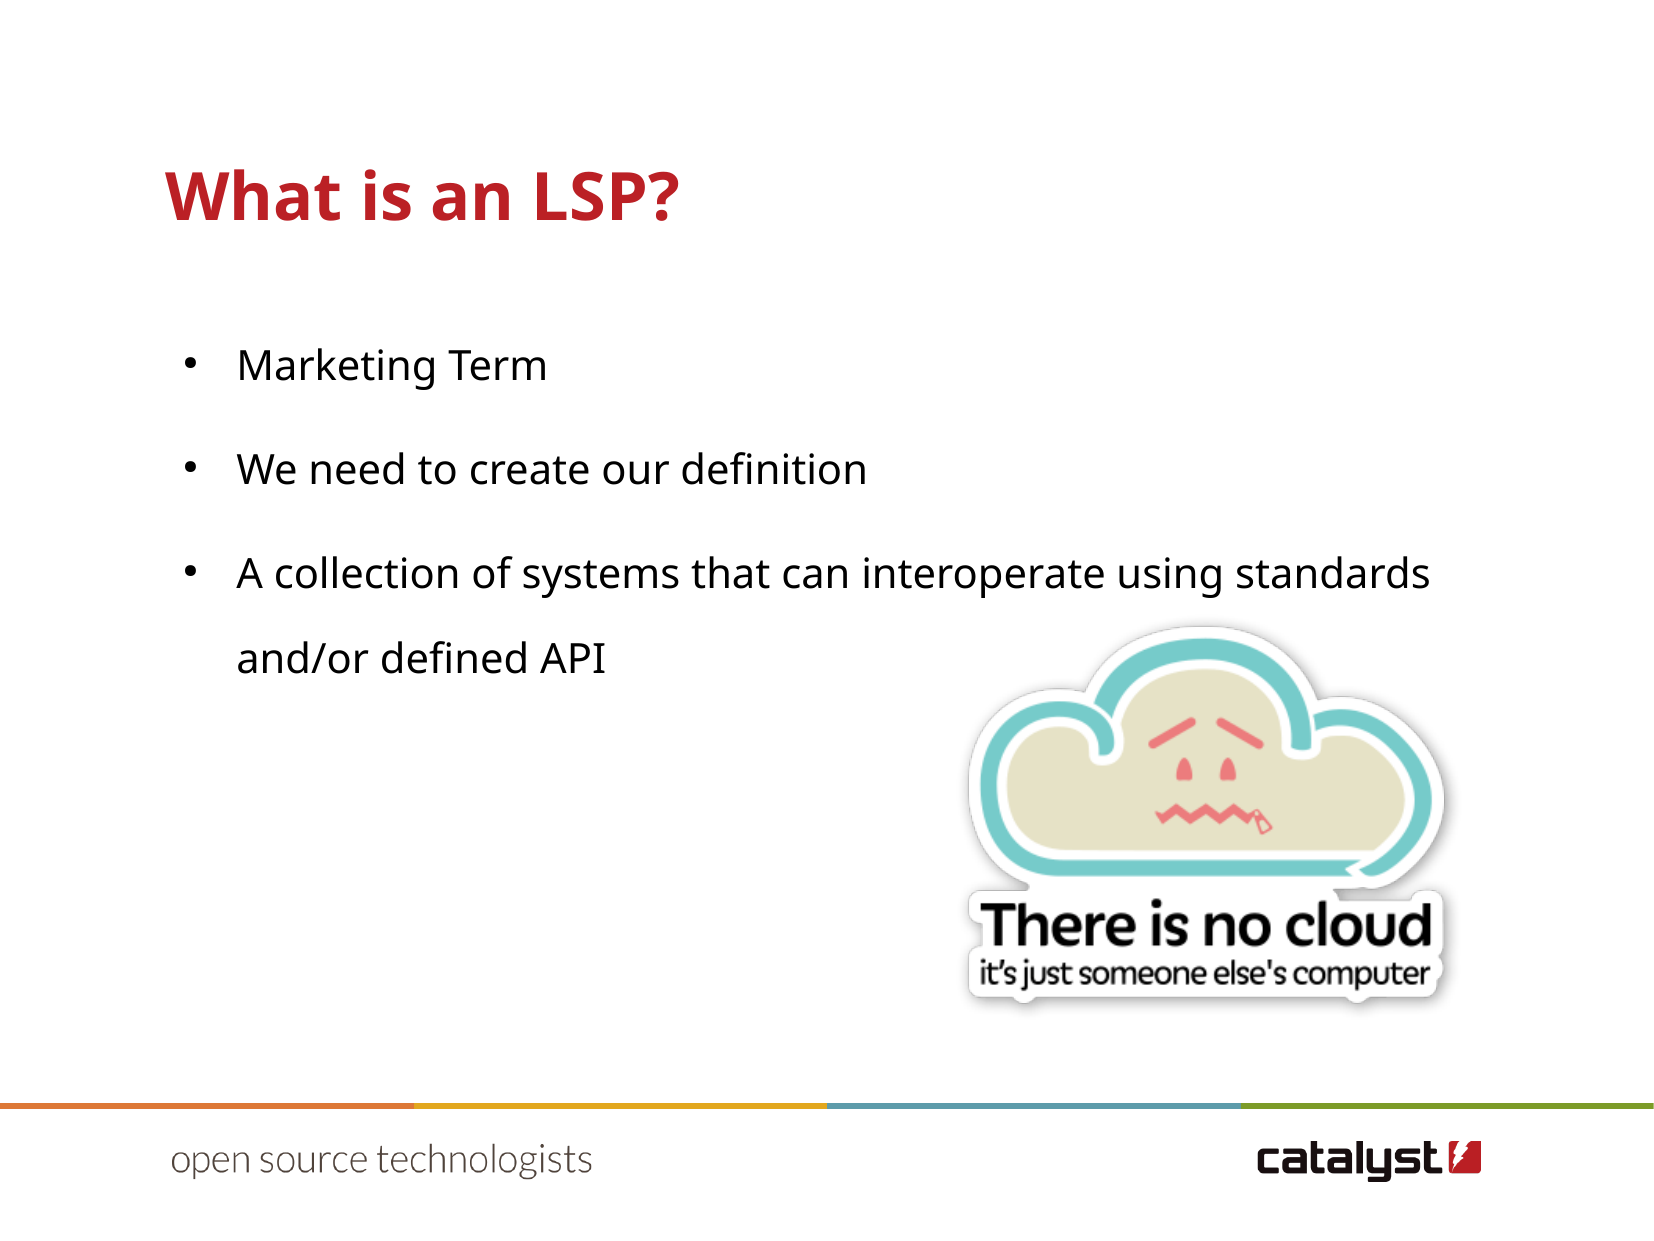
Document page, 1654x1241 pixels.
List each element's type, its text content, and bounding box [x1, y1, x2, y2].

picture [0, 1103, 1654, 1182]
title What is an LSP? [165, 90, 1489, 298]
picture [956, 614, 1465, 1024]
list Marketing Term We need to create our definition A collection of systems that can interoperate using standards and/or defined API [165, 307, 1489, 1027]
